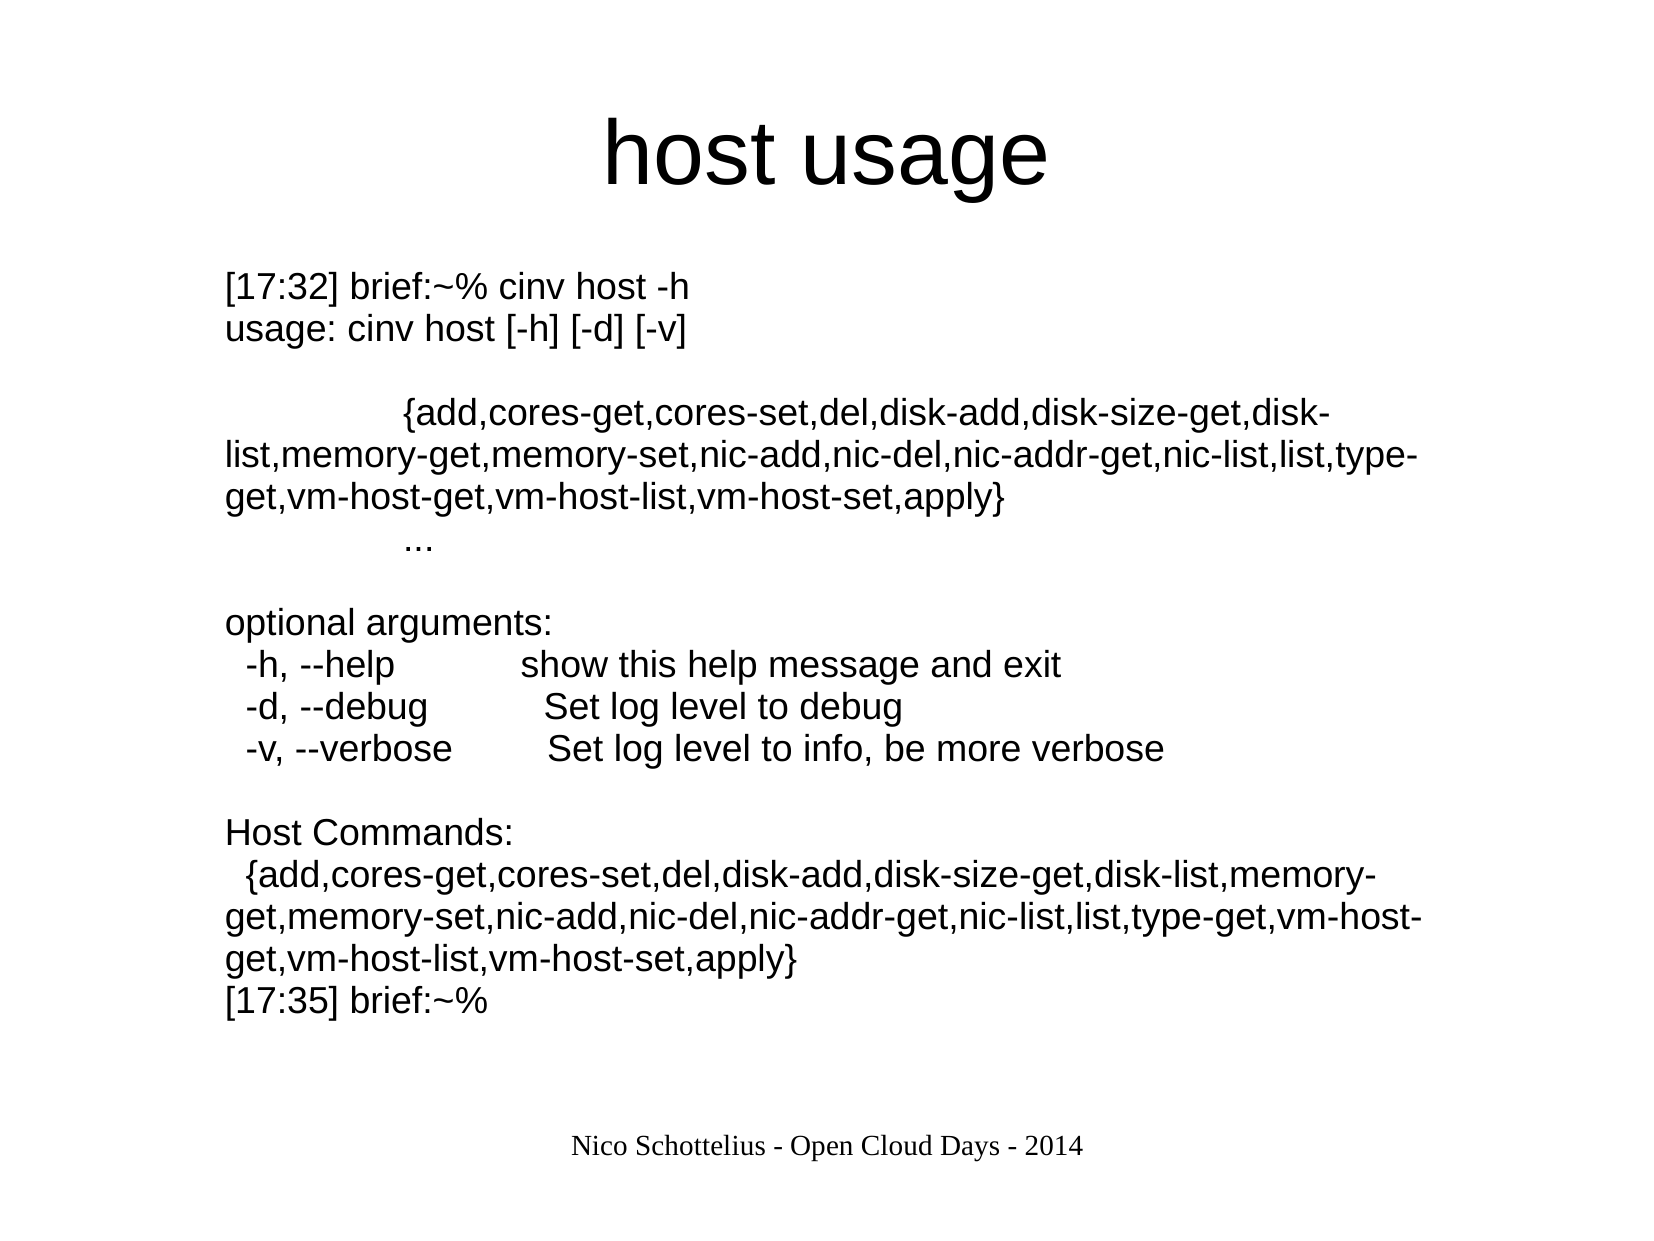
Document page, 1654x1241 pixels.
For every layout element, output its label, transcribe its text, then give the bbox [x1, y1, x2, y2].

text_box [17:32] brief:~% cinv host -h usage: cinv host [-h] [-d] [-v] {add,cores-get,cores-set,del,disk-add,disk-size-get,disk-list,memory-get,memory-set,nic-add,nic-del,nic-addr-get,nic-list,list,type-get,vm-host-get,vm-host-list,vm-host-set,apply} ... optional arguments: -h, --help show this help message and exit -d, --debug Set log level to debug -v, --verbose Set log level to info, be more verbose Host Commands: {add,cores-get,cores-set,del,disk-add,disk-size-get,disk-list,memory-get,memory-set,nic-add,nic-del,nic-addr-get,nic-list,list,type-get,vm-host-get,vm-host-list,vm-host-set,apply} [17:35] brief:~% [209, 258, 1547, 1241]
title host usage [82, 49, 1571, 257]
